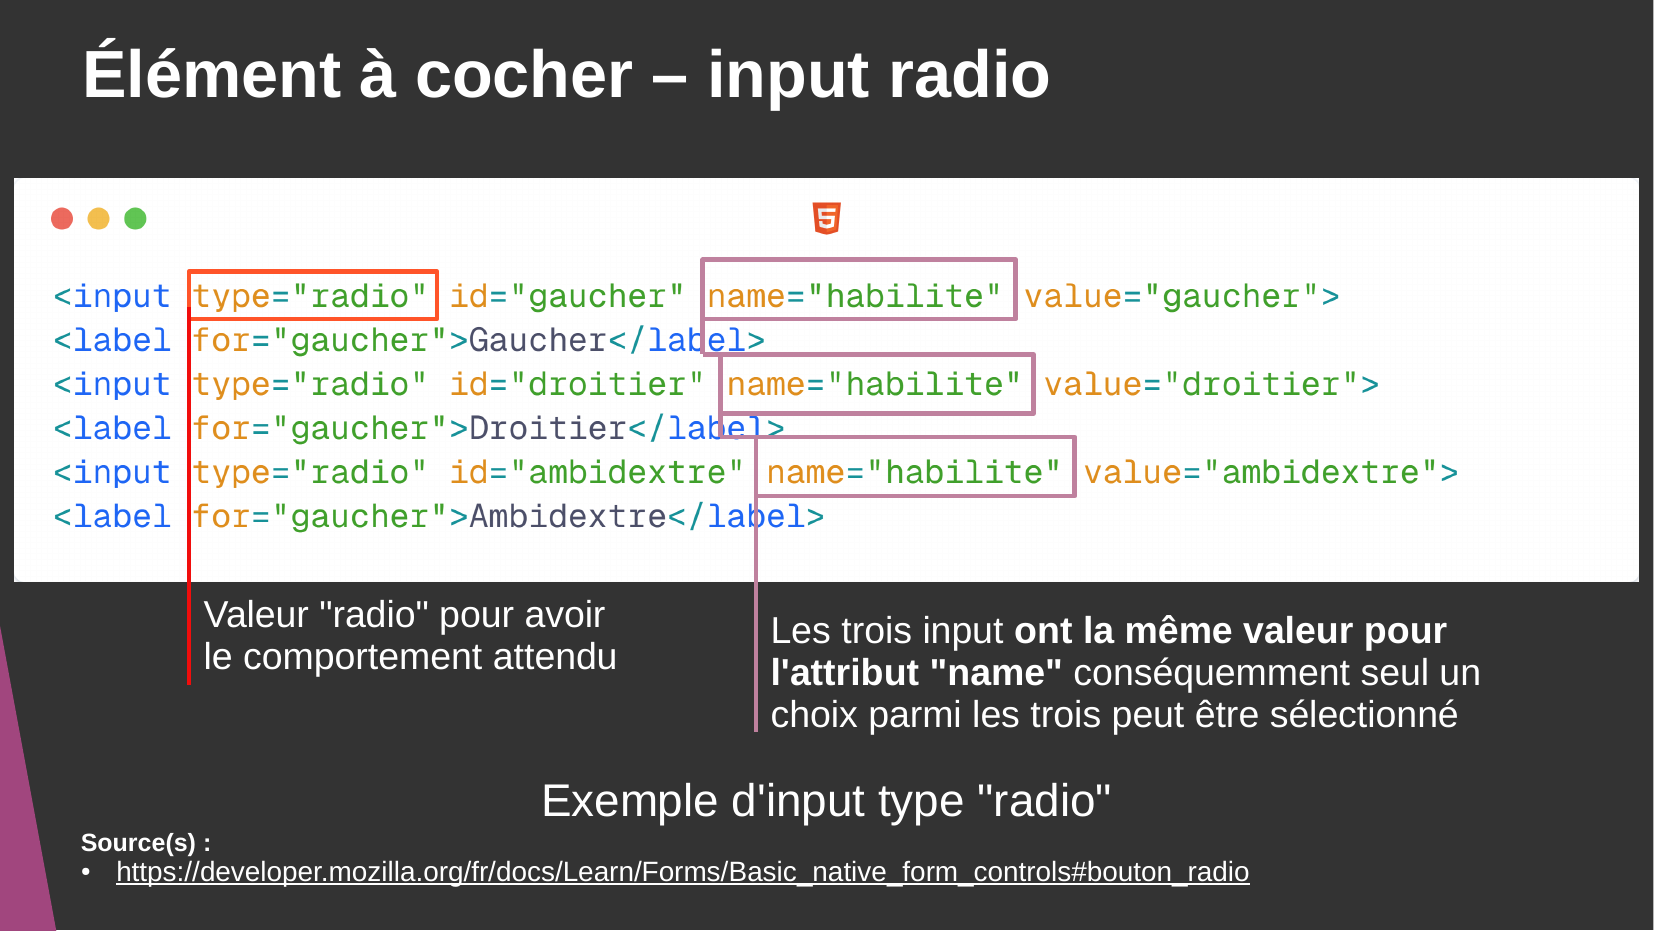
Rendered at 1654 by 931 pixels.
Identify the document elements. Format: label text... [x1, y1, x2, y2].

text_box Source(s) : https://developer.mozilla.org/fr/docs/Learn/Forms/Basic_native_form_controls#bouton_radio [66, 820, 1552, 896]
title Élément à cocher – input radio [82, 37, 1571, 114]
text_box Les trois input ont la même valeur pour l'attribut "name" conséquemment seul un choix parmi les trois peut être sélectionné [755, 602, 1536, 745]
title Exemple d'input type "radio" [126, 775, 1527, 820]
picture [758, 439, 1072, 494]
picture [14, 178, 1639, 582]
picture [723, 357, 1031, 411]
text_box [0, 625, 57, 931]
picture [705, 262, 1013, 317]
text_box Valeur "radio" pour avoir le comportement attendu [188, 586, 638, 686]
picture [191, 274, 435, 317]
